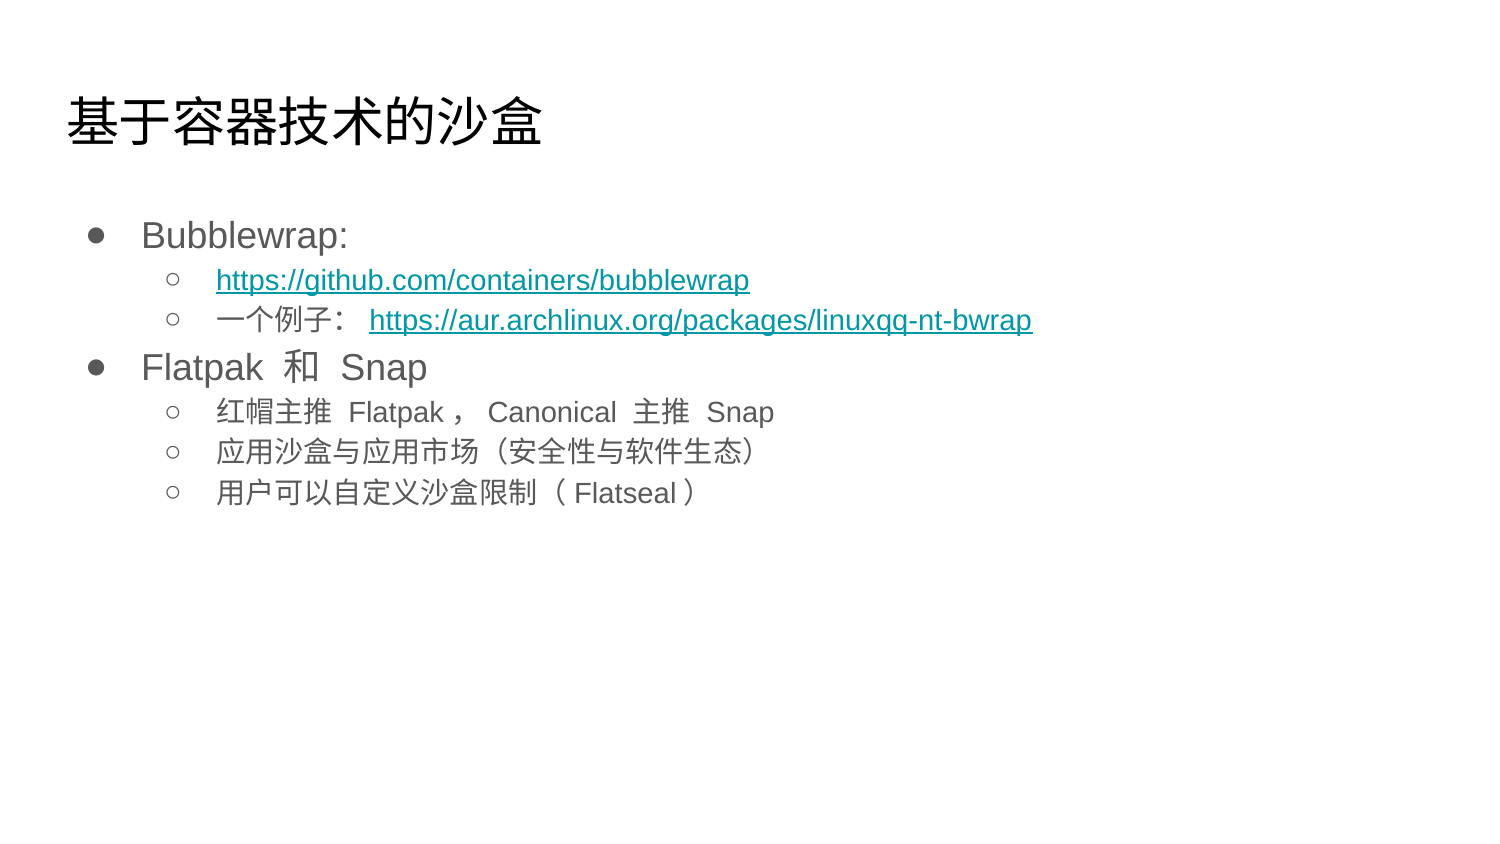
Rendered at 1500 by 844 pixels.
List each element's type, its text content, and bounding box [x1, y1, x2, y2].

title 基于容器技术的沙盒 [51, 72, 1449, 167]
list Bubblewrap: https://github.com/containers/bubblewrap 一个例子：https://aur.archlinux.org/packages/linuxqq-nt-bwrap Flatpak 和 Snap 红帽主推 Flatpak，Canonical 主推 Snap 应用沙盒与应用市场（安全性与软件生态） 用户可以自定义沙盒限制（Flatseal） [51, 189, 1449, 750]
